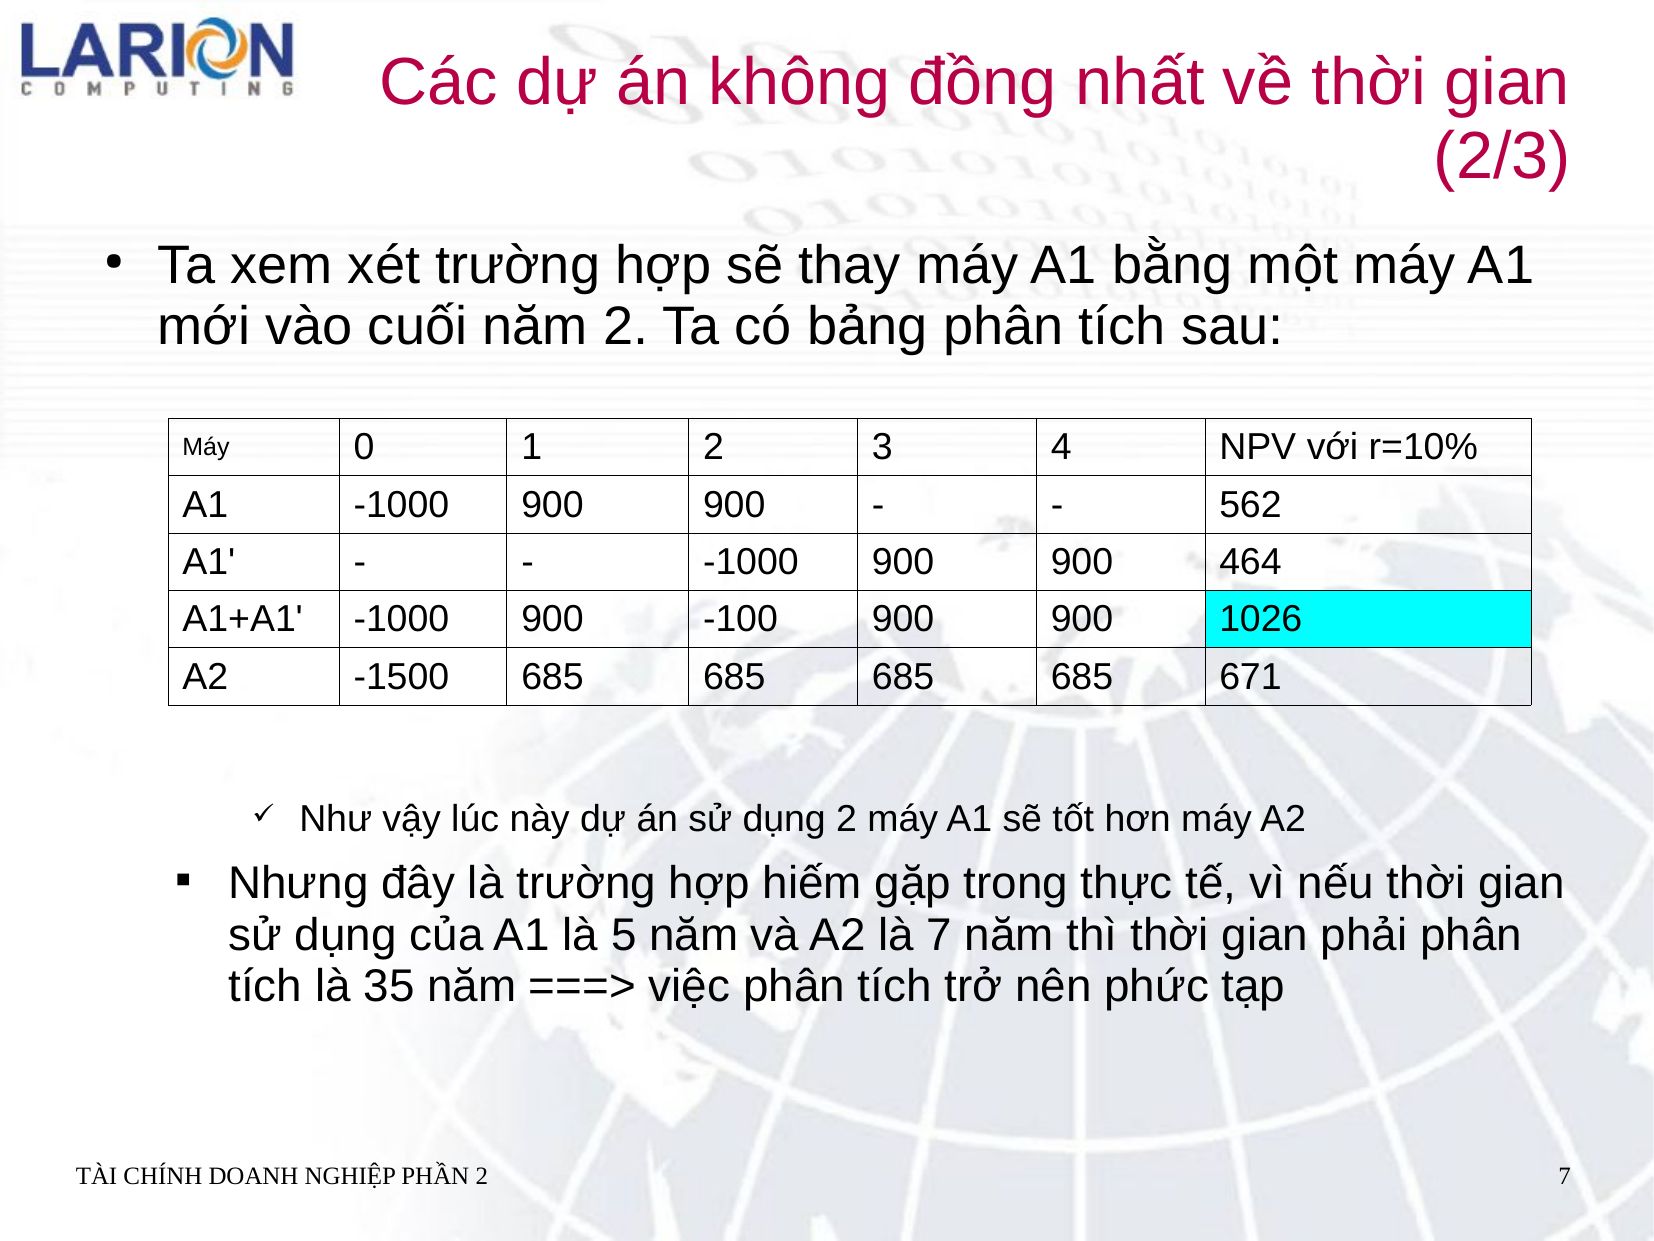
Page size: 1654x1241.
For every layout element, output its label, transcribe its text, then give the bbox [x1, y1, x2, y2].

table_cell 562 [1206, 476, 1531, 533]
table_cell - [1037, 476, 1205, 533]
table_cell 671 [1206, 648, 1531, 705]
table_cell 685 [507, 648, 688, 705]
table_cell 900 [689, 476, 857, 533]
table_cell 685 [1037, 648, 1205, 705]
table_cell 464 [1206, 534, 1531, 590]
table_cell 685 [858, 648, 1036, 705]
table_header 0 [340, 419, 506, 475]
table_cell 1026 [1206, 591, 1531, 647]
table_cell -1000 [689, 534, 857, 590]
table_cell -1500 [340, 648, 506, 705]
table_cell 900 [858, 591, 1036, 647]
table_cell A1' [169, 534, 339, 590]
table_cell - [858, 476, 1036, 533]
table_cell A2 [169, 648, 339, 705]
table_cell 900 [1037, 534, 1205, 590]
table_cell - [340, 534, 506, 590]
table_header 2 [689, 419, 857, 475]
table_cell - [507, 534, 688, 590]
table_cell -1000 [340, 591, 506, 647]
table_header 4 [1037, 419, 1205, 475]
table_cell 685 [689, 648, 857, 705]
table_cell 900 [858, 534, 1036, 590]
picture [0, 0, 1654, 1241]
table_header NPV với r=10% [1206, 419, 1531, 475]
table_cell 900 [507, 591, 688, 647]
table_header 3 [858, 419, 1036, 475]
table_cell 900 [1037, 591, 1205, 647]
table_cell -100 [689, 591, 857, 647]
table_cell A1 [169, 476, 339, 533]
list Ta xem xét trường hợp sẽ thay máy A1 bằng một máy A1 mới vào cuối năm 2. Ta có bảng phân tích sau: Như vậy lúc này dự án sử dụng 2 máy A1 sẽ tốt hơn máy A2 Nhưng đây là trường hợp hiếm gặp trong thực tế, vì nếu thời gian sử dụng của A1 là 5 năm và A2 là 7 năm thì thời gian phải phân tích là 35 năm ===> việc phân tích trở nên phức tạp [86, 234, 1576, 1146]
title Các dự án không đồng nhất về thời gian (2/3) [300, 43, 1571, 194]
table_cell 900 [507, 476, 688, 533]
table_header 1 [507, 419, 688, 475]
table_header Máy [169, 419, 339, 475]
table_cell -1000 [340, 476, 506, 533]
table_cell A1+A1' [169, 591, 339, 647]
